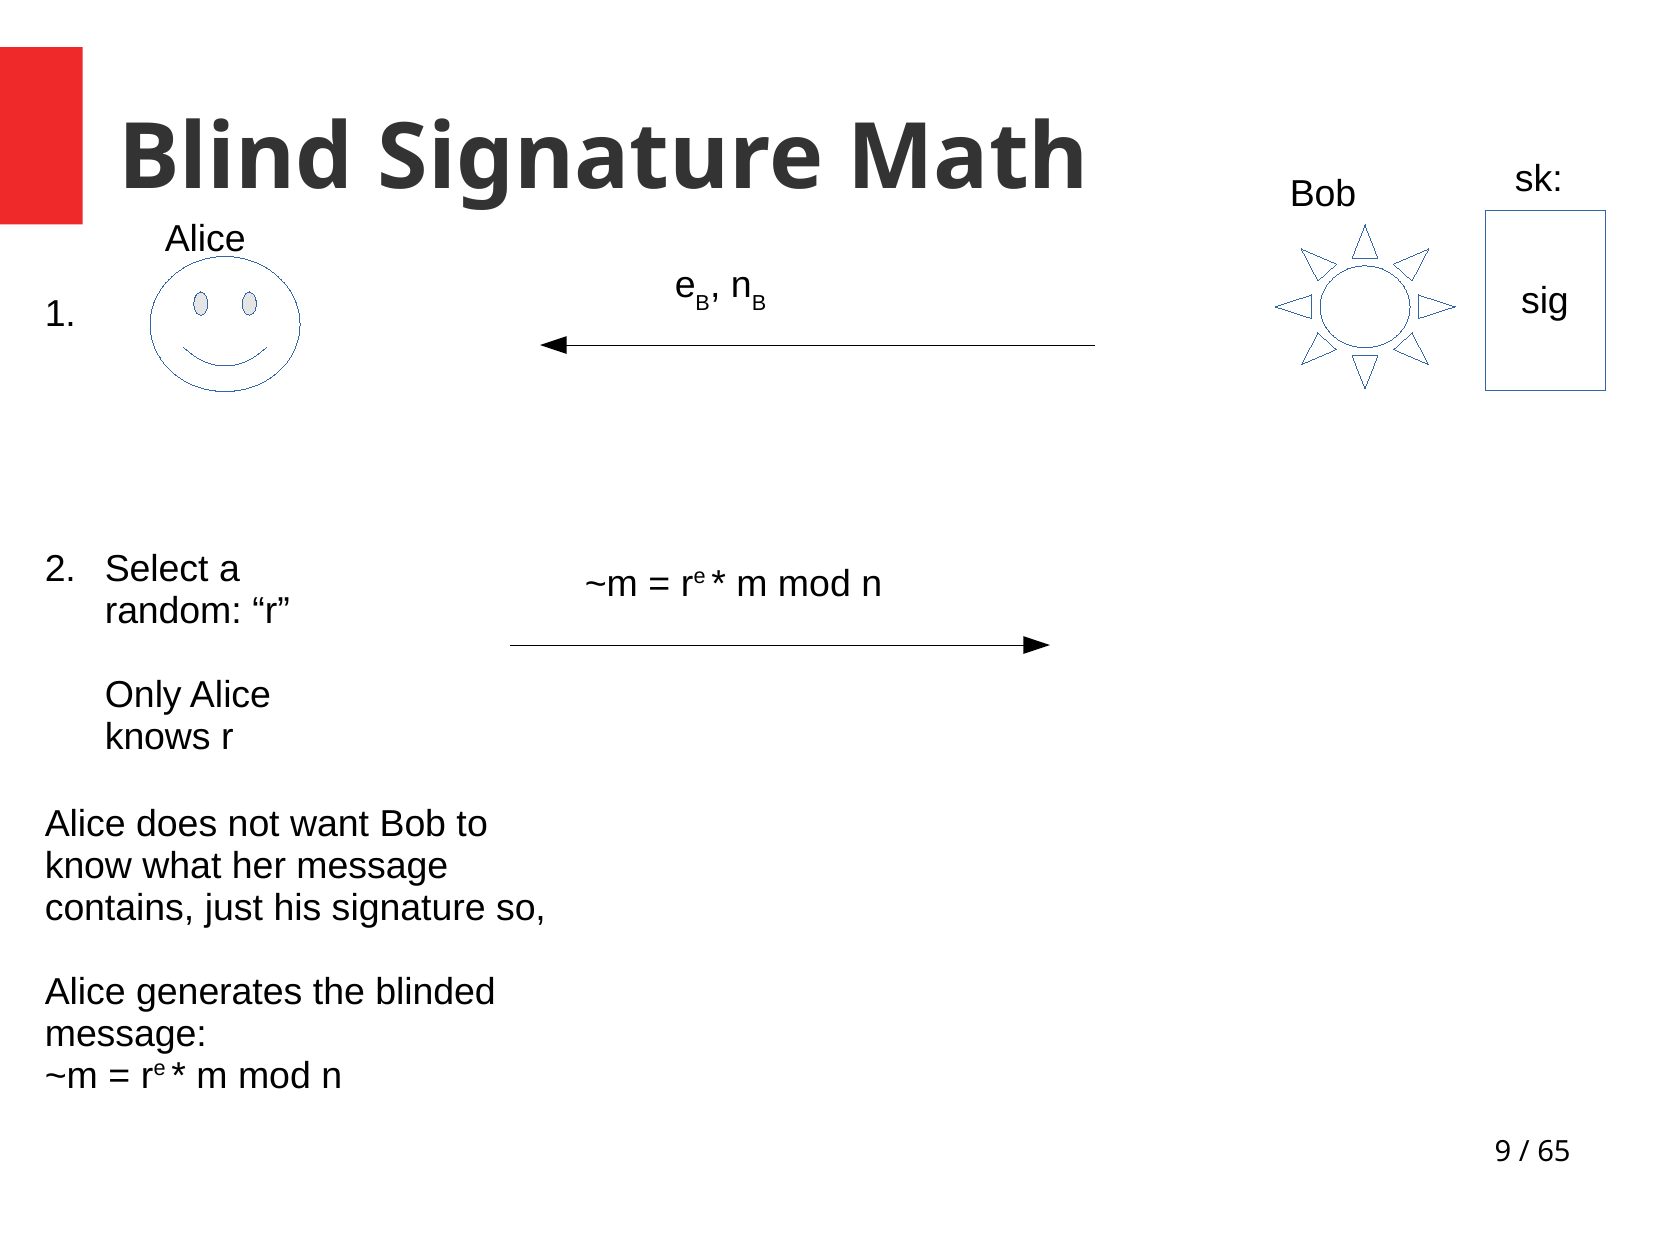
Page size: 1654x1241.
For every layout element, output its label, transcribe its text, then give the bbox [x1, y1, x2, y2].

text_box [1301, 332, 1337, 365]
title Blind Signature Math [118, 49, 1571, 257]
text_box Alice [150, 210, 331, 267]
text_box [1320, 265, 1411, 348]
text_box ~m = re * m mod n [570, 555, 946, 623]
text_box sk: [1500, 150, 1654, 249]
text_box Bob [1275, 165, 1456, 222]
text_box [1393, 248, 1429, 281]
text_box Alice does not want Bob to know what her message contains, just his signature so, Alice generates the blinded message: ~m = re * m mod n [30, 795, 601, 1115]
text_box sig [1485, 210, 1606, 391]
text_box eB, nB [660, 256, 841, 323]
text_box [150, 267, 301, 392]
text_box 2. [30, 540, 90, 639]
text_box [1393, 332, 1429, 365]
text_box [1418, 294, 1456, 319]
text_box [1352, 224, 1378, 259]
text_box 1. [30, 285, 121, 384]
text_box [1275, 294, 1312, 319]
text_box [1352, 355, 1378, 389]
text_box Select a random: “r” Only Alice knows r [90, 540, 391, 765]
text_box [1301, 248, 1337, 281]
